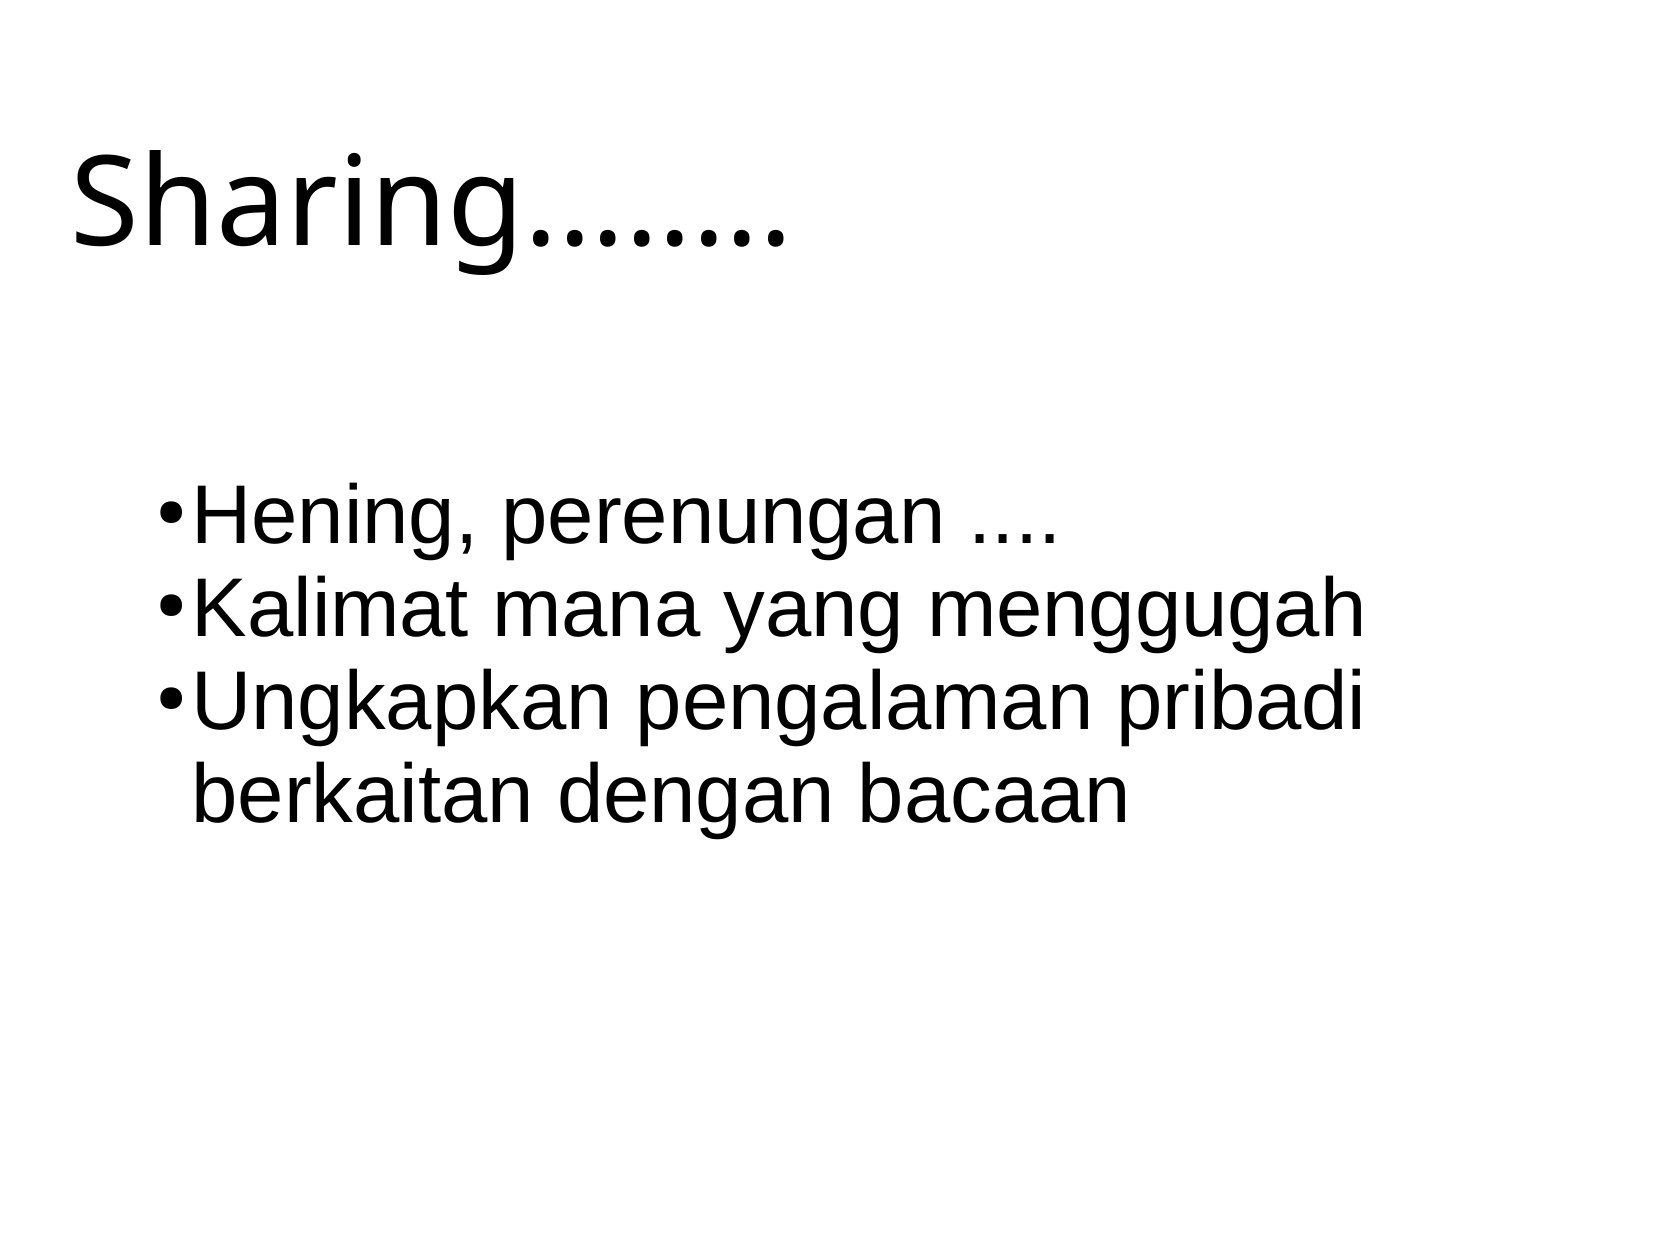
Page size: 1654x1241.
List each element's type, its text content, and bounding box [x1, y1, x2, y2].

title Sharing........ [70, 35, 1063, 358]
text_box Hening, perenungan .... Kalimat mana yang menggugah Ungkapkan pengalaman pribadi berkaitan dengan bacaan [141, 460, 1571, 849]
